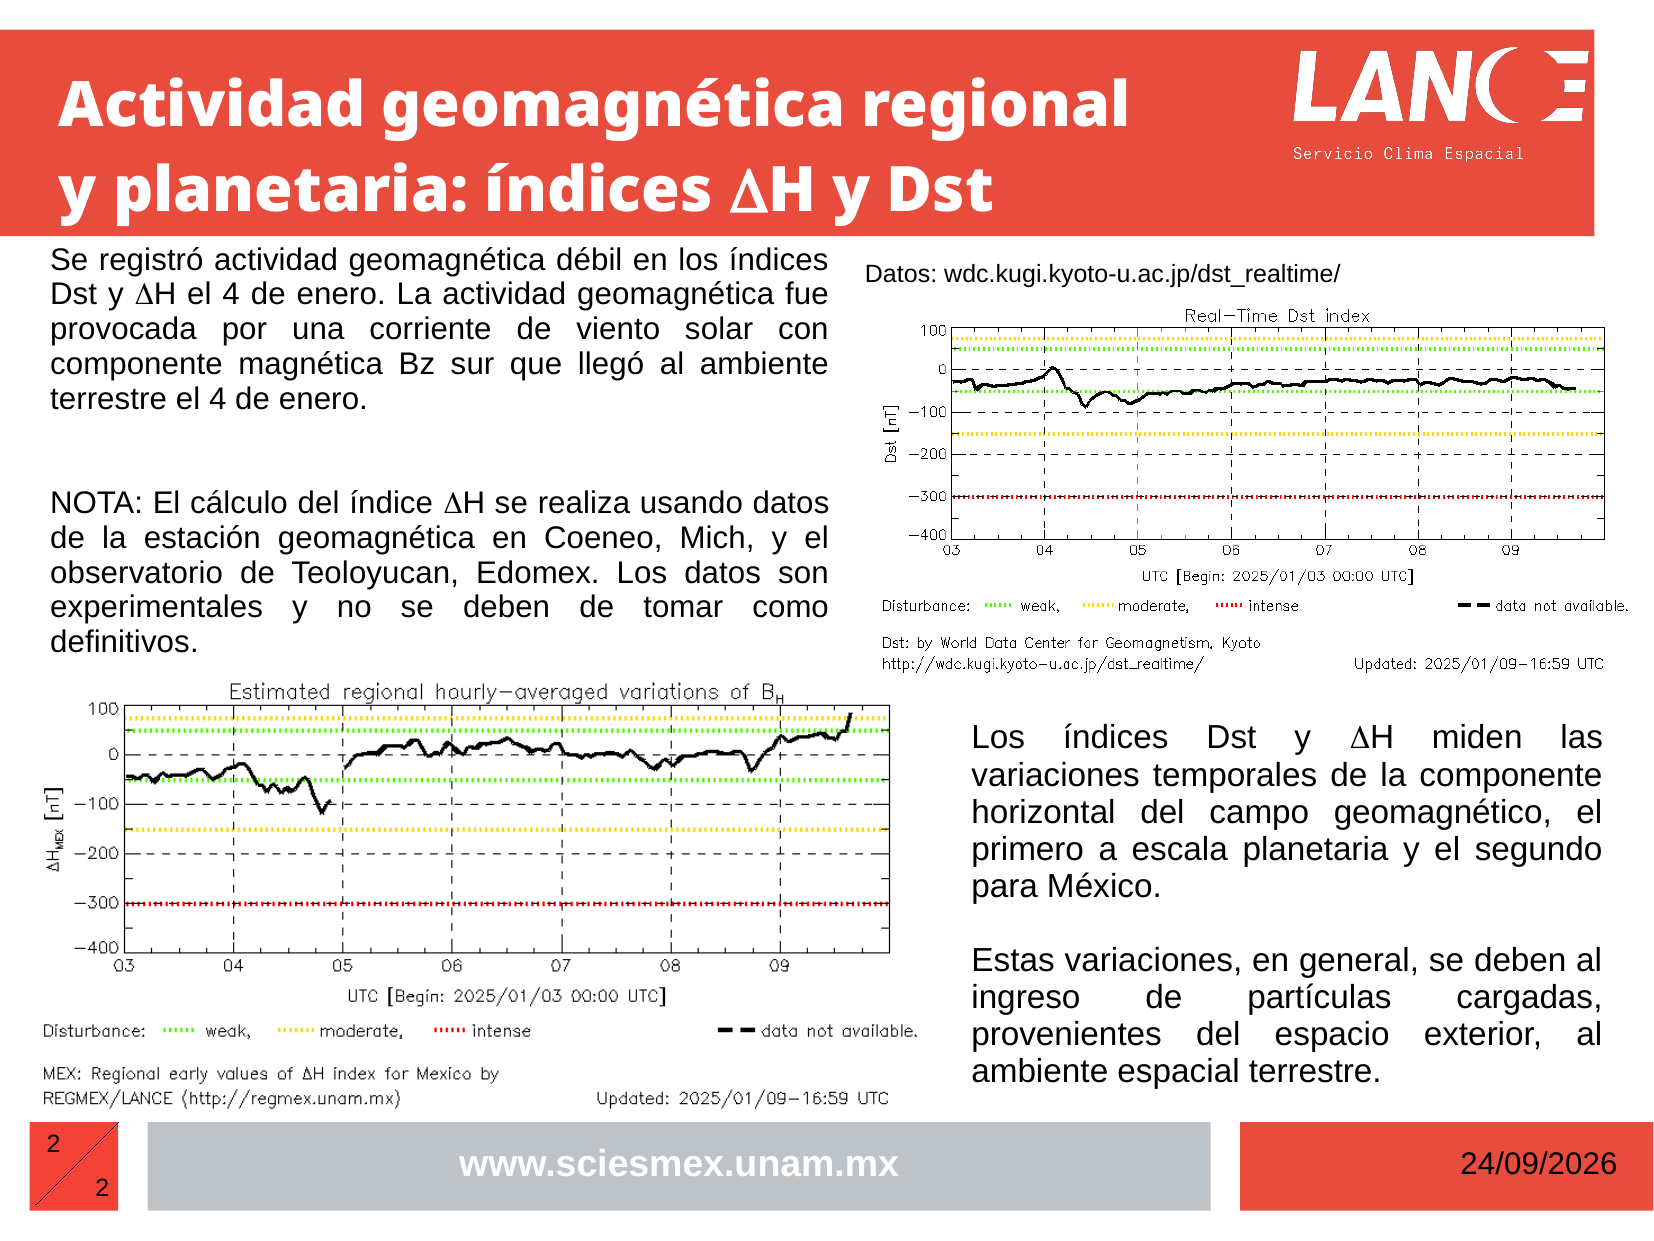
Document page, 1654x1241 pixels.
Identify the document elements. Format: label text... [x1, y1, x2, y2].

picture [34, 289, 1642, 1111]
text_box www.sciesmex.unam.mx [153, 1122, 1205, 1205]
text_box <número> [31, 1122, 176, 1170]
text_box 09/01/2025 [1424, 1122, 1654, 1205]
text_box Los índices Dst y DH miden las variaciones temporales de la componente horizontal del campo geomagnético, el primero a escala planetaria y el segundo para México. Estas variaciones, en general, se deben al ingreso de partículas cargadas, provenientes del espacio exterior, al ambiente espacial terrestre. [956, 711, 1619, 1097]
text_box 2 [35, 1151, 125, 1209]
text_box Se registró actividad geomagnética débil en los índices Dst y DH el 4 de enero. La actividad geomagnética fue provocada por una corriente de viento solar con componente magnética Bz sur que llegó al ambiente terrestre el 4 de enero. NOTA: El cálculo del índice DH se realiza usando datos de la estación geomagnética en Coeneo, Mich, y el observatorio de Teoloyucan, Edomex. Los datos son experimentales y no se deben de tomar como definitivos. [35, 234, 851, 765]
picture [1293, 47, 1589, 162]
text_box Datos: wdc.kugi.kyoto-u.ac.jp/dst_realtime/ [851, 252, 1371, 296]
title Actividad geomagnética regional y planetaria: índices DH y Dst [59, 59, 1312, 207]
